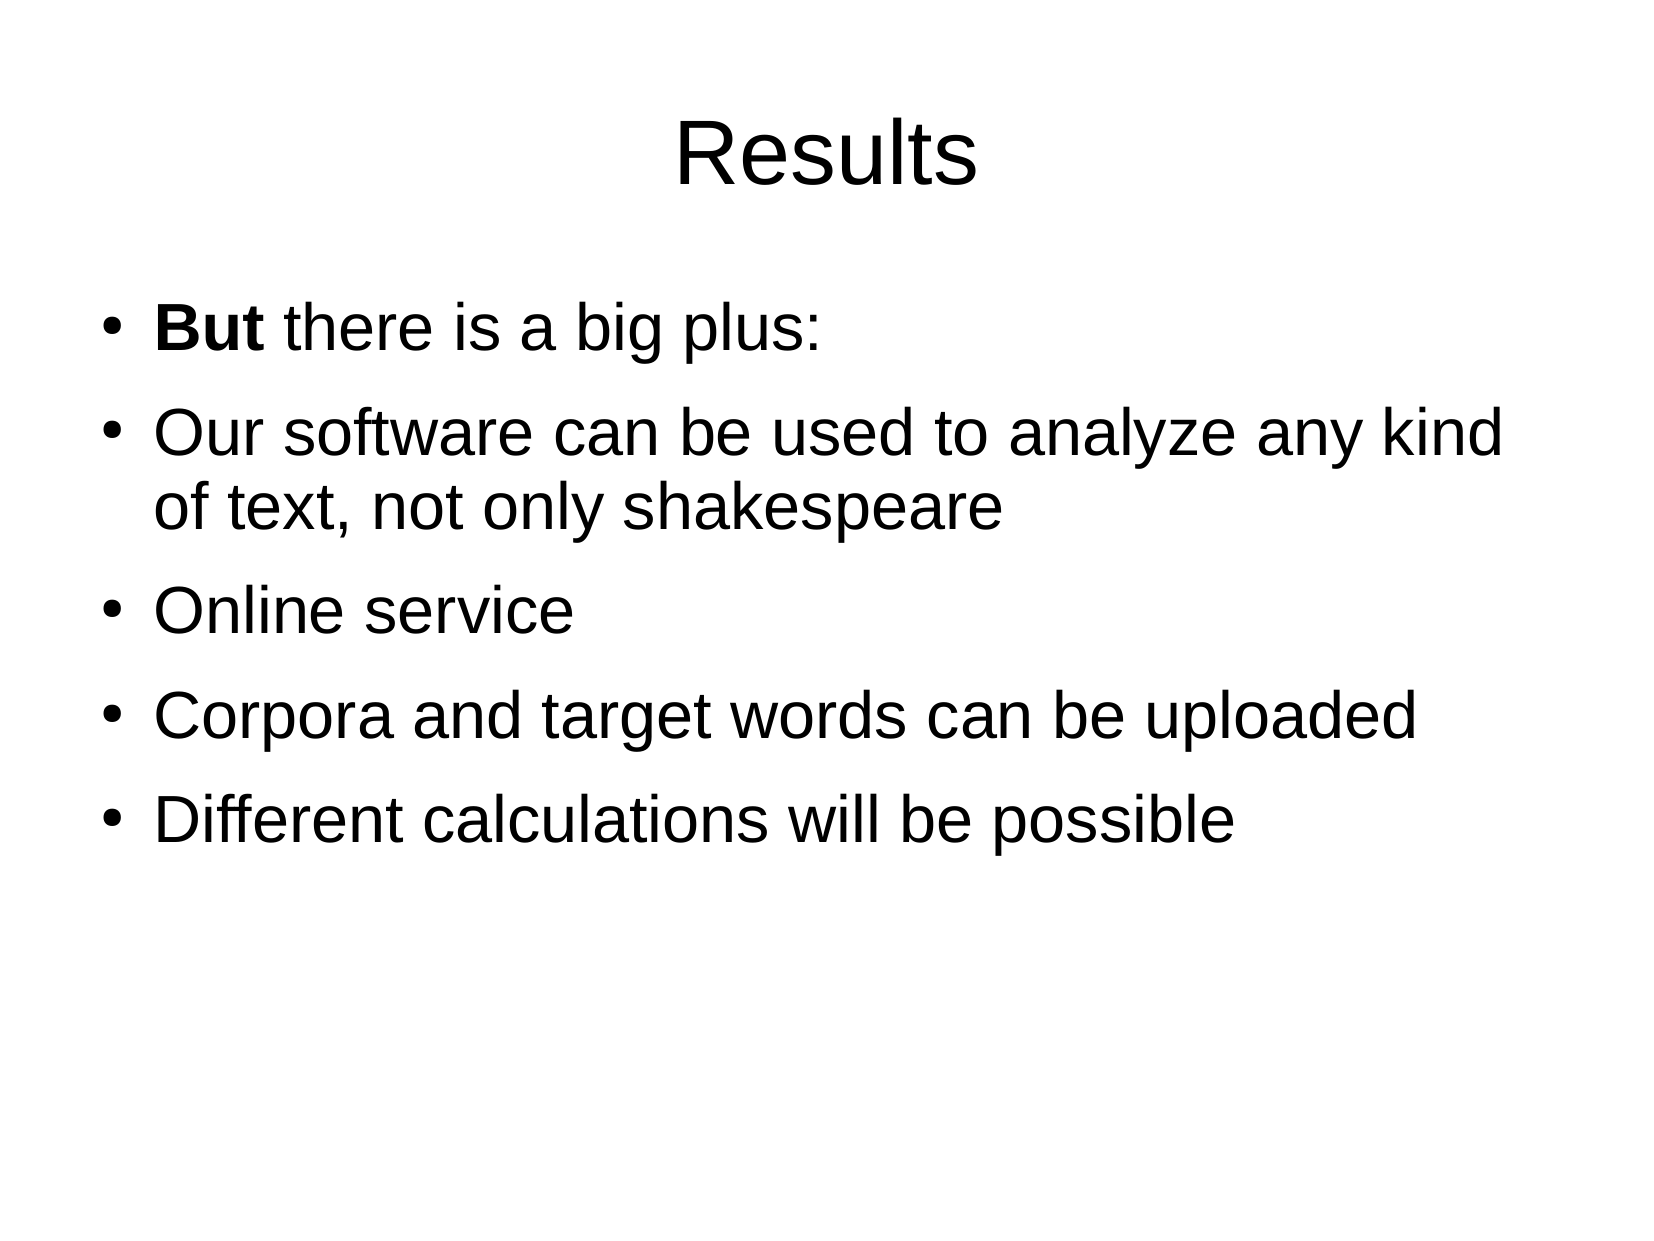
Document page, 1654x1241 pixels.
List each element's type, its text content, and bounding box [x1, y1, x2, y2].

list But there is a big plus: Our software can be used to analyze any kind of text, not only shakespeare Online service Corpora and target words can be uploaded Different calculations will be possible [82, 290, 1571, 1010]
title Results [82, 49, 1571, 257]
